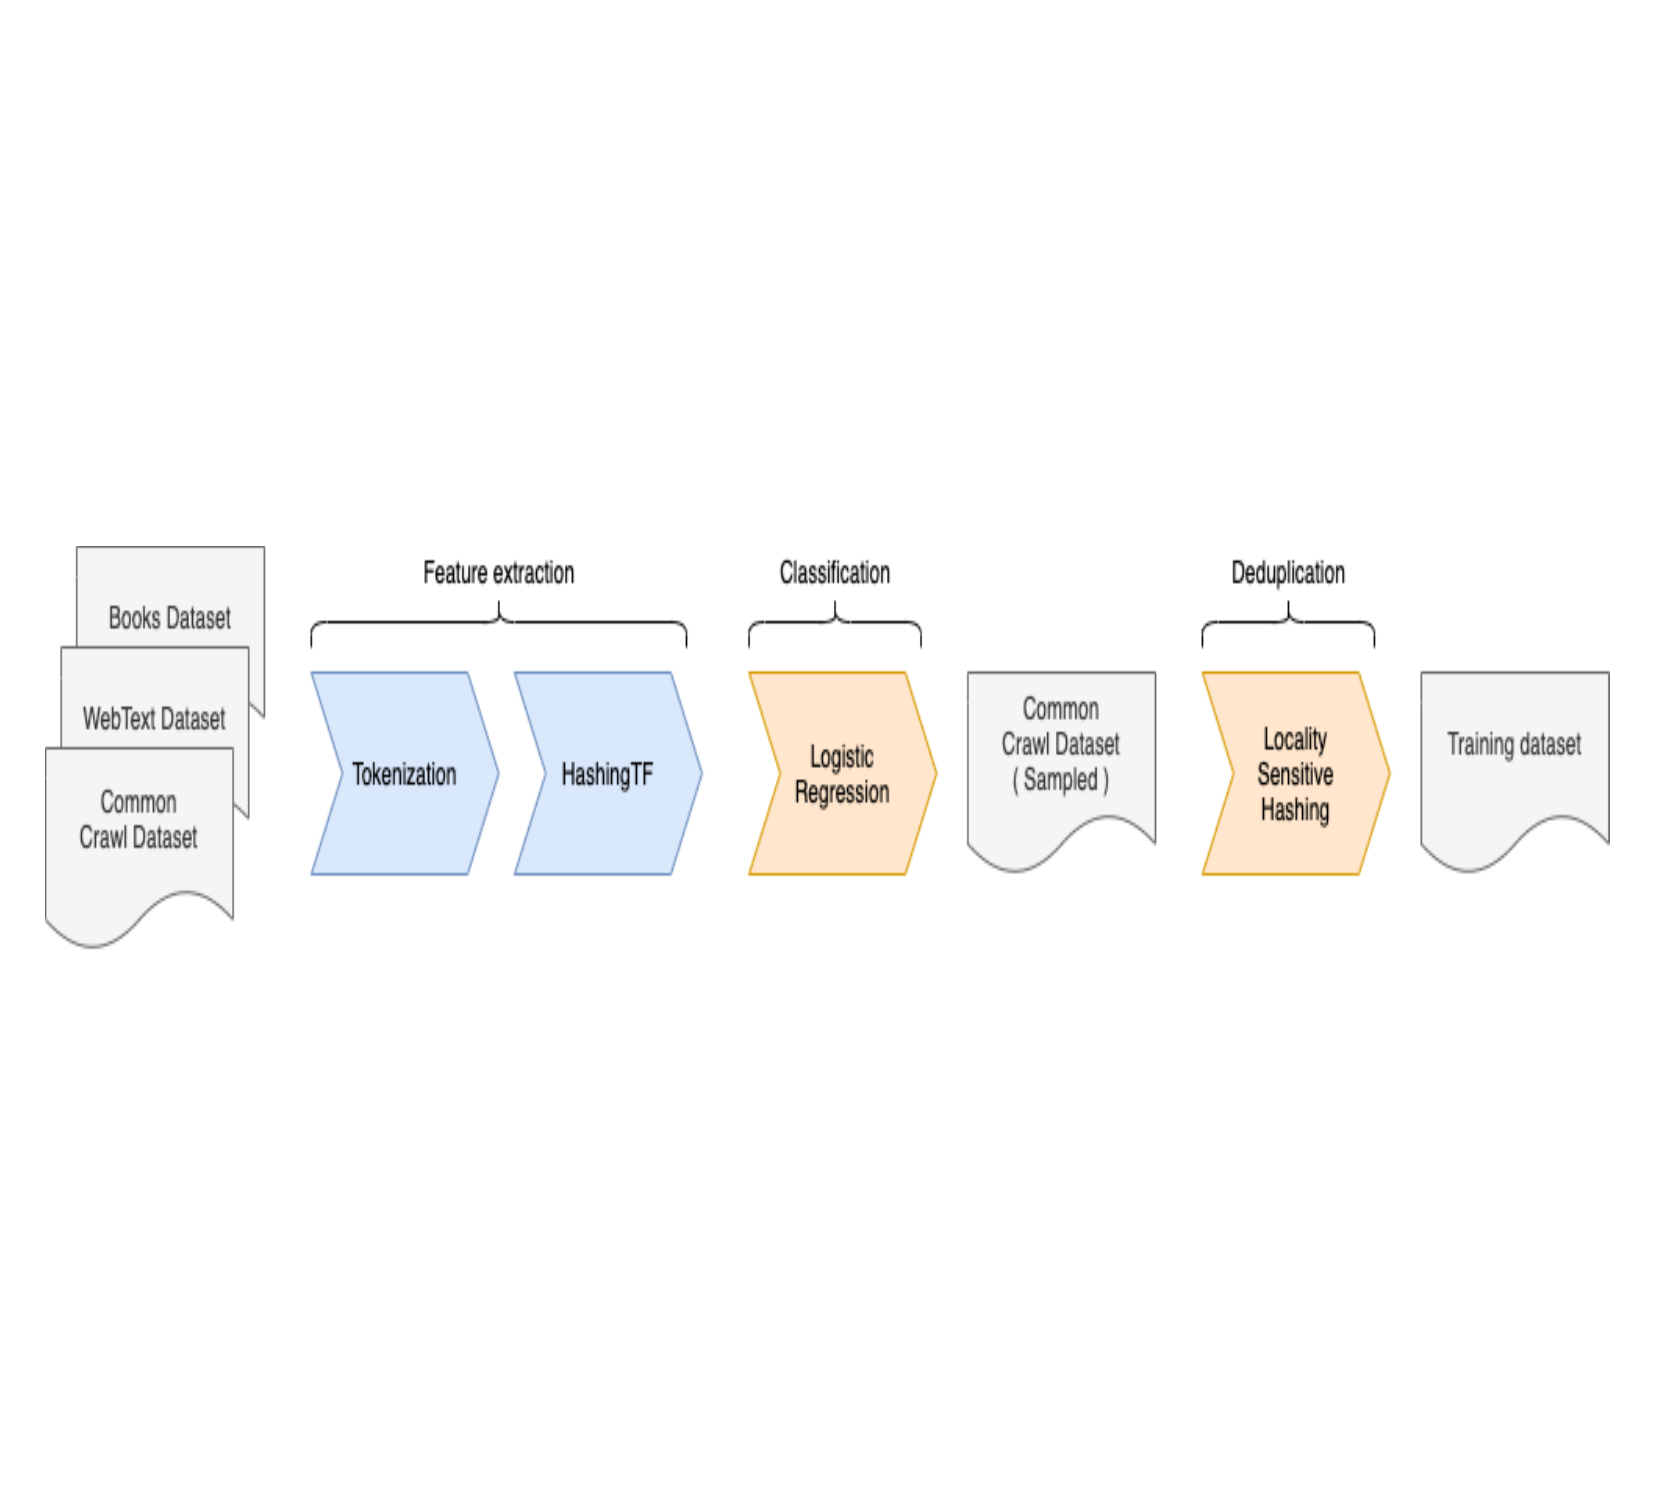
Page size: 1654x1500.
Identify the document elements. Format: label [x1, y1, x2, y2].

picture [45, 546, 1610, 952]
